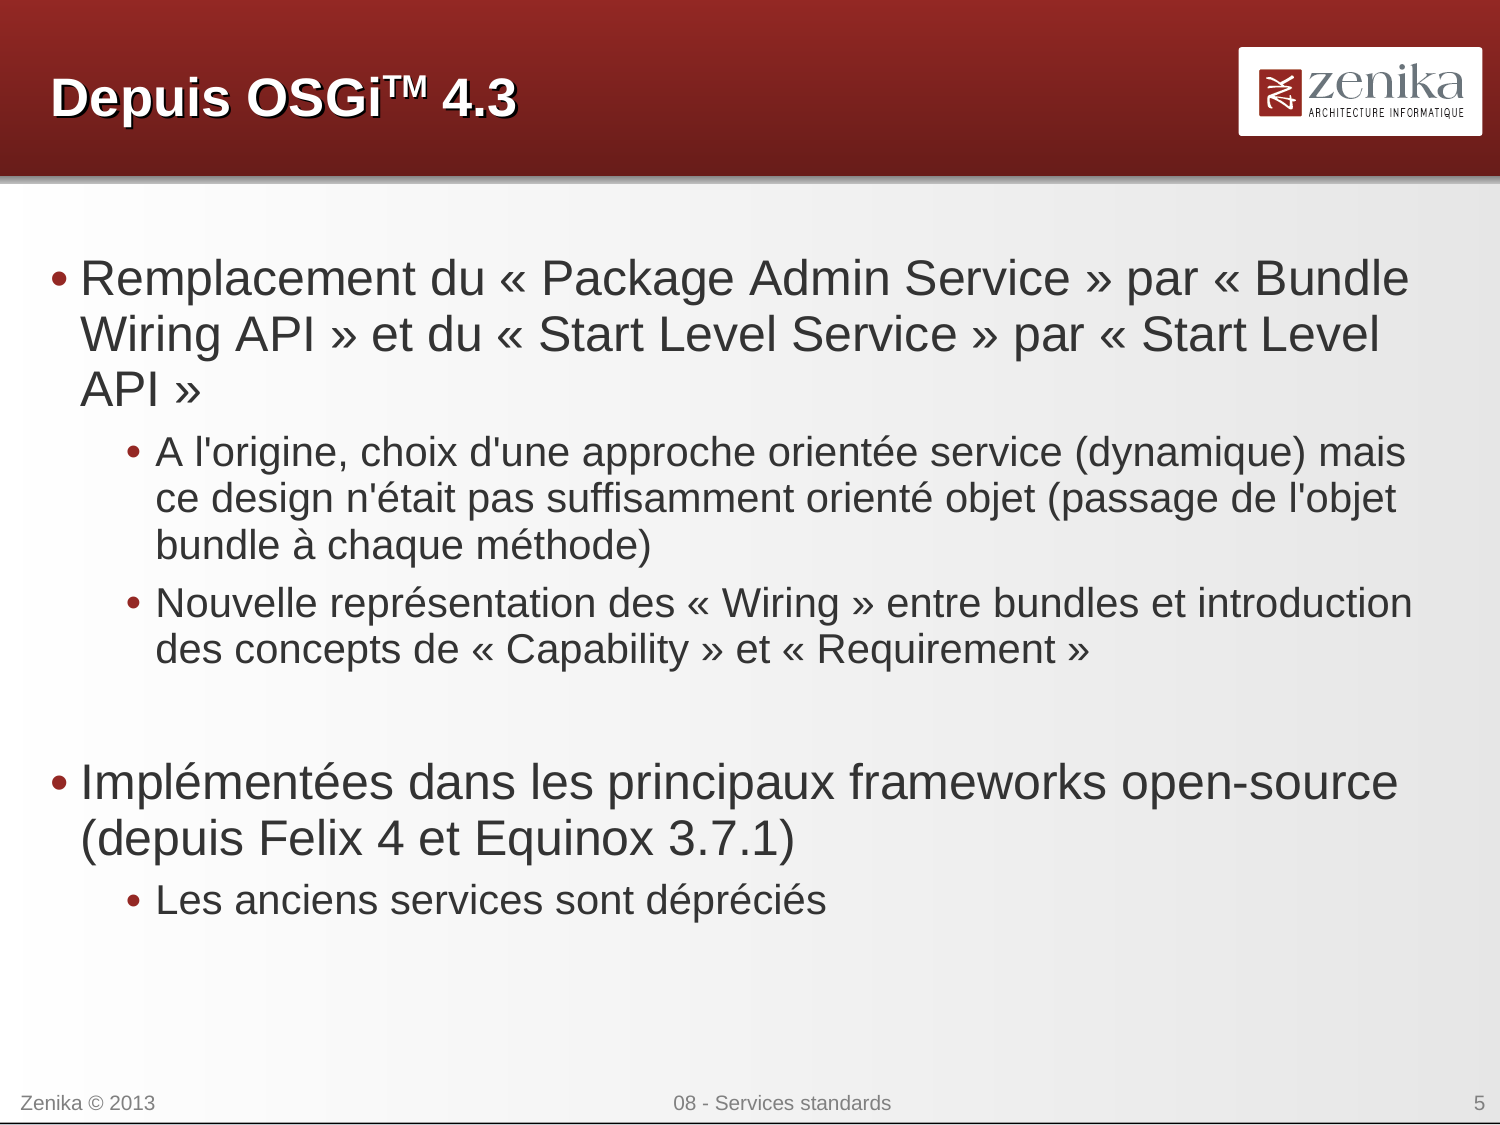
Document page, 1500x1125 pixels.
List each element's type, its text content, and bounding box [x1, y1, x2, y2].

picture [1257, 58, 1464, 125]
title Depuis OSGiTM 4.3 [50, 15, 1206, 180]
list Remplacement du « Package Admin Service » par « Bundle Wiring API » et du « Start Level Service » par « Start Level API » A l'origine, choix d'une approche orientée service (dynamique) mais ce design n'était pas suffisamment orienté objet (passage de l'objet bundle à chaque méthode) Nouvelle représentation des « Wiring » entre bundles et introduction des concepts de « Capability » et « Requirement » Implémentées dans les principaux frameworks open-source (depuis Felix 4 et Equinox 3.7.1) Les anciens services sont dépréciés [50, 249, 1435, 1034]
